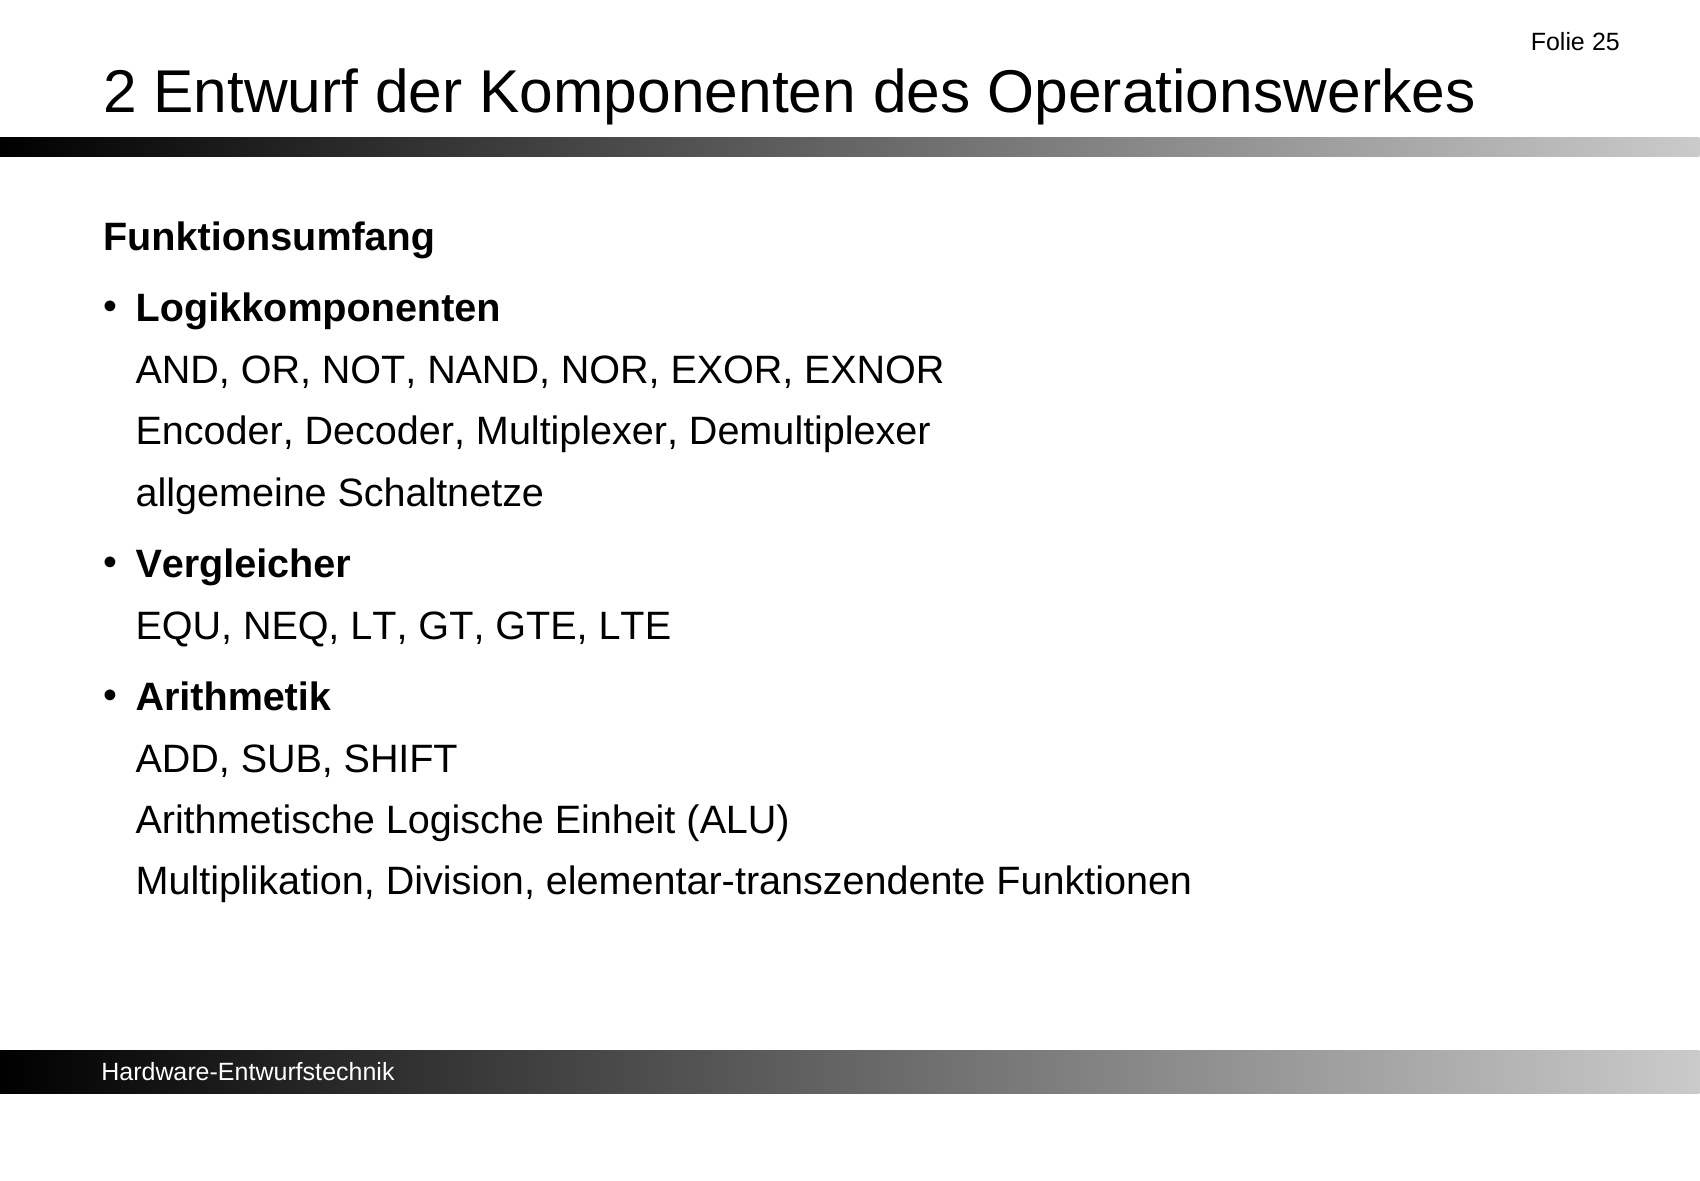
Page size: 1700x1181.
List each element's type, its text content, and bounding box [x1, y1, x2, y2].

title 2 Entwurf der Komponenten des Operationswerkes [87, 36, 1563, 142]
list Funktionsumfang Logikkomponenten AND, OR, NOT, NAND, NOR, EXOR, EXNOR Encoder, Decoder, Multiplexer, Demultiplexer allgemeine Schaltnetze Vergleicher EQU, NEQ, LT, GT, GTE, LTE Arithmetik ADD, SUB, SHIFT Arithmetische Logische Einheit (ALU) Multiplikation, Division, elementar-transzendente Funktionen [87, 202, 1613, 1022]
